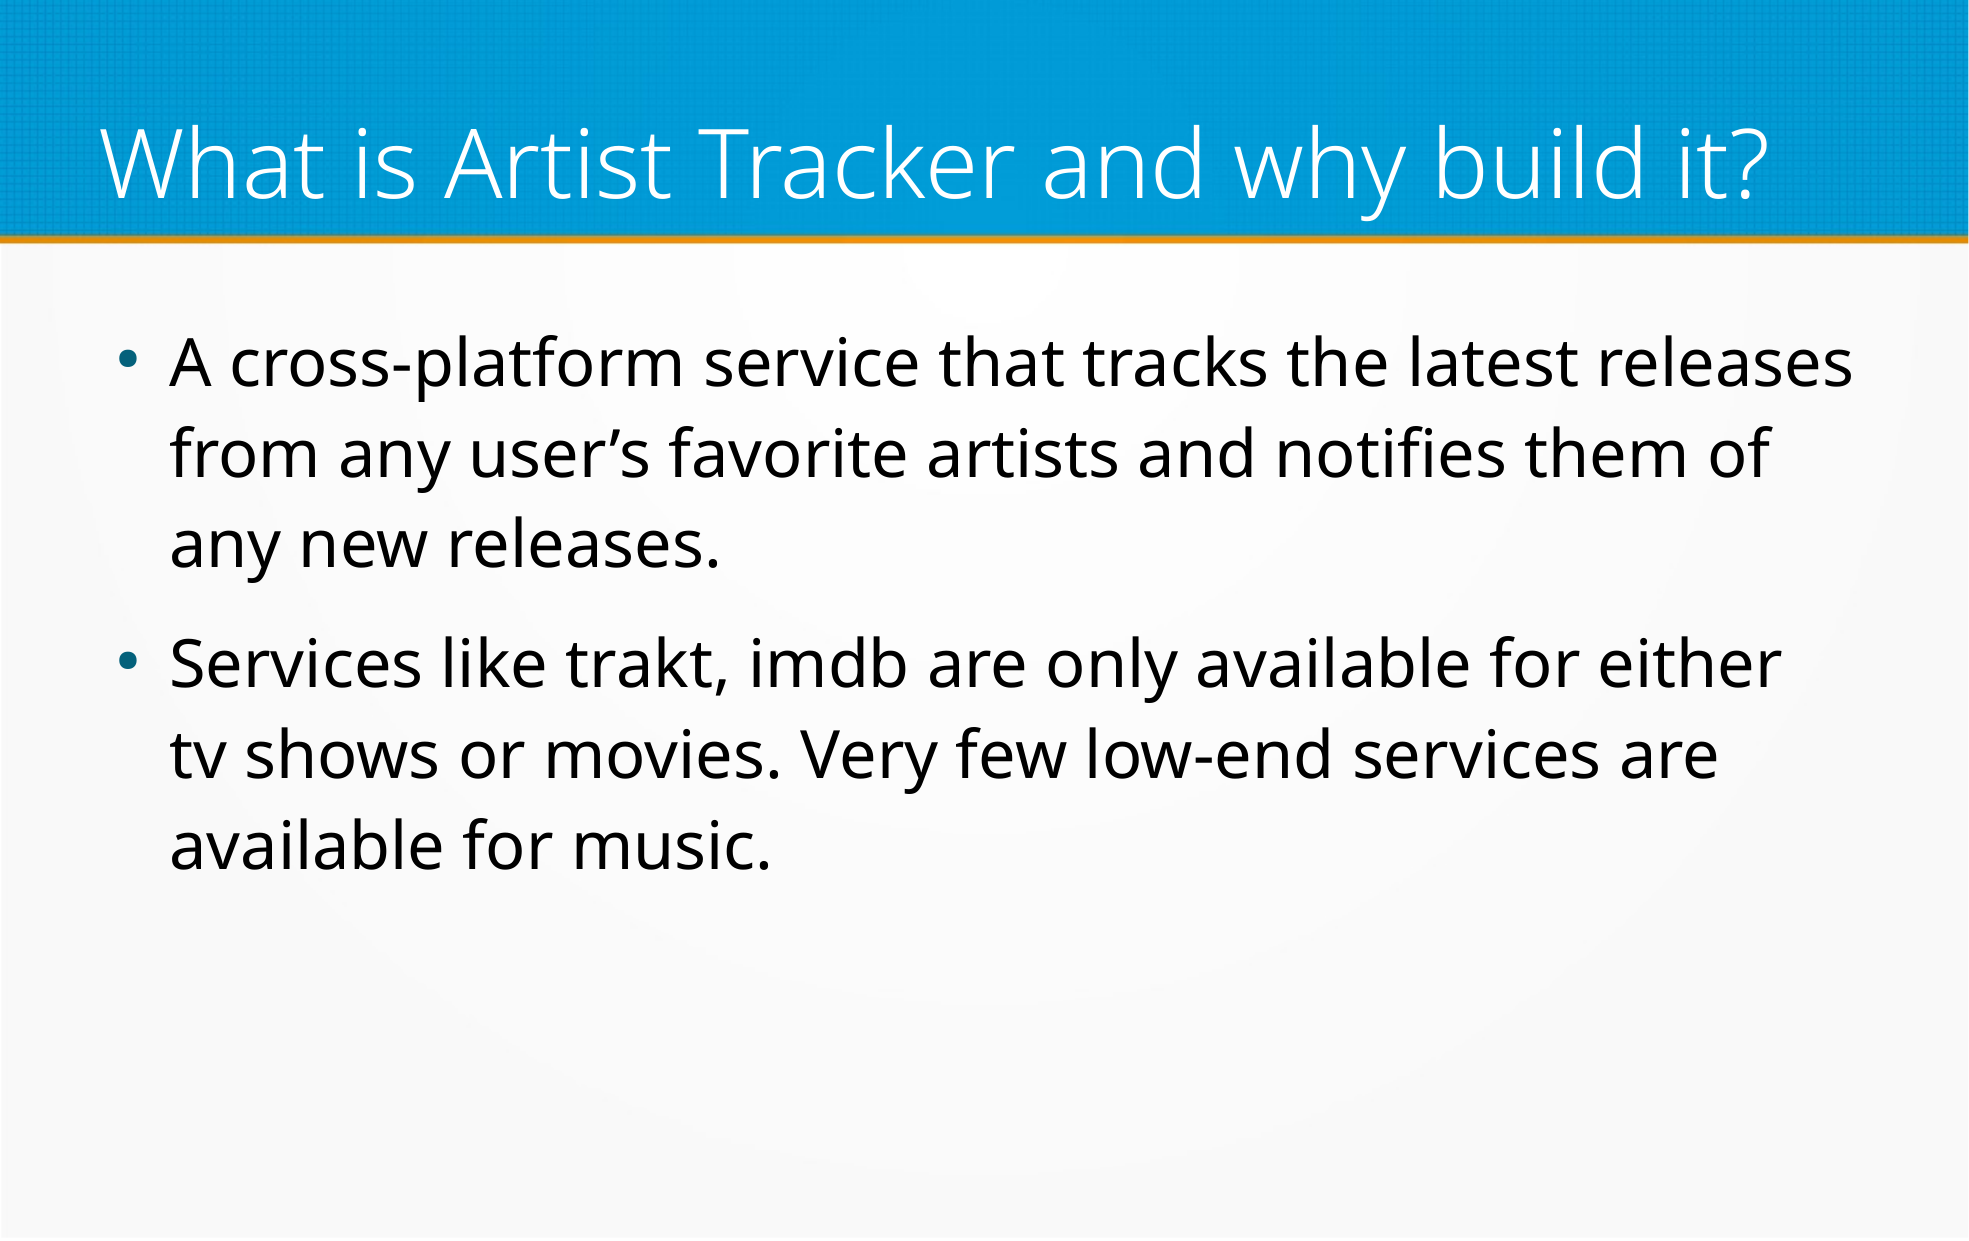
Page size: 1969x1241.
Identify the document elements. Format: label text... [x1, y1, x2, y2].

picture [0, 233, 1969, 1241]
title What is Artist Tracker and why build it? [98, 19, 1870, 227]
list A cross-platform service that tracks the latest releases from any user’s favorite artists and notifies them of any new releases. Services like trakt, imdb are only available for either tv shows or movies. Very few low-end services are available for music. [98, 315, 1861, 1081]
